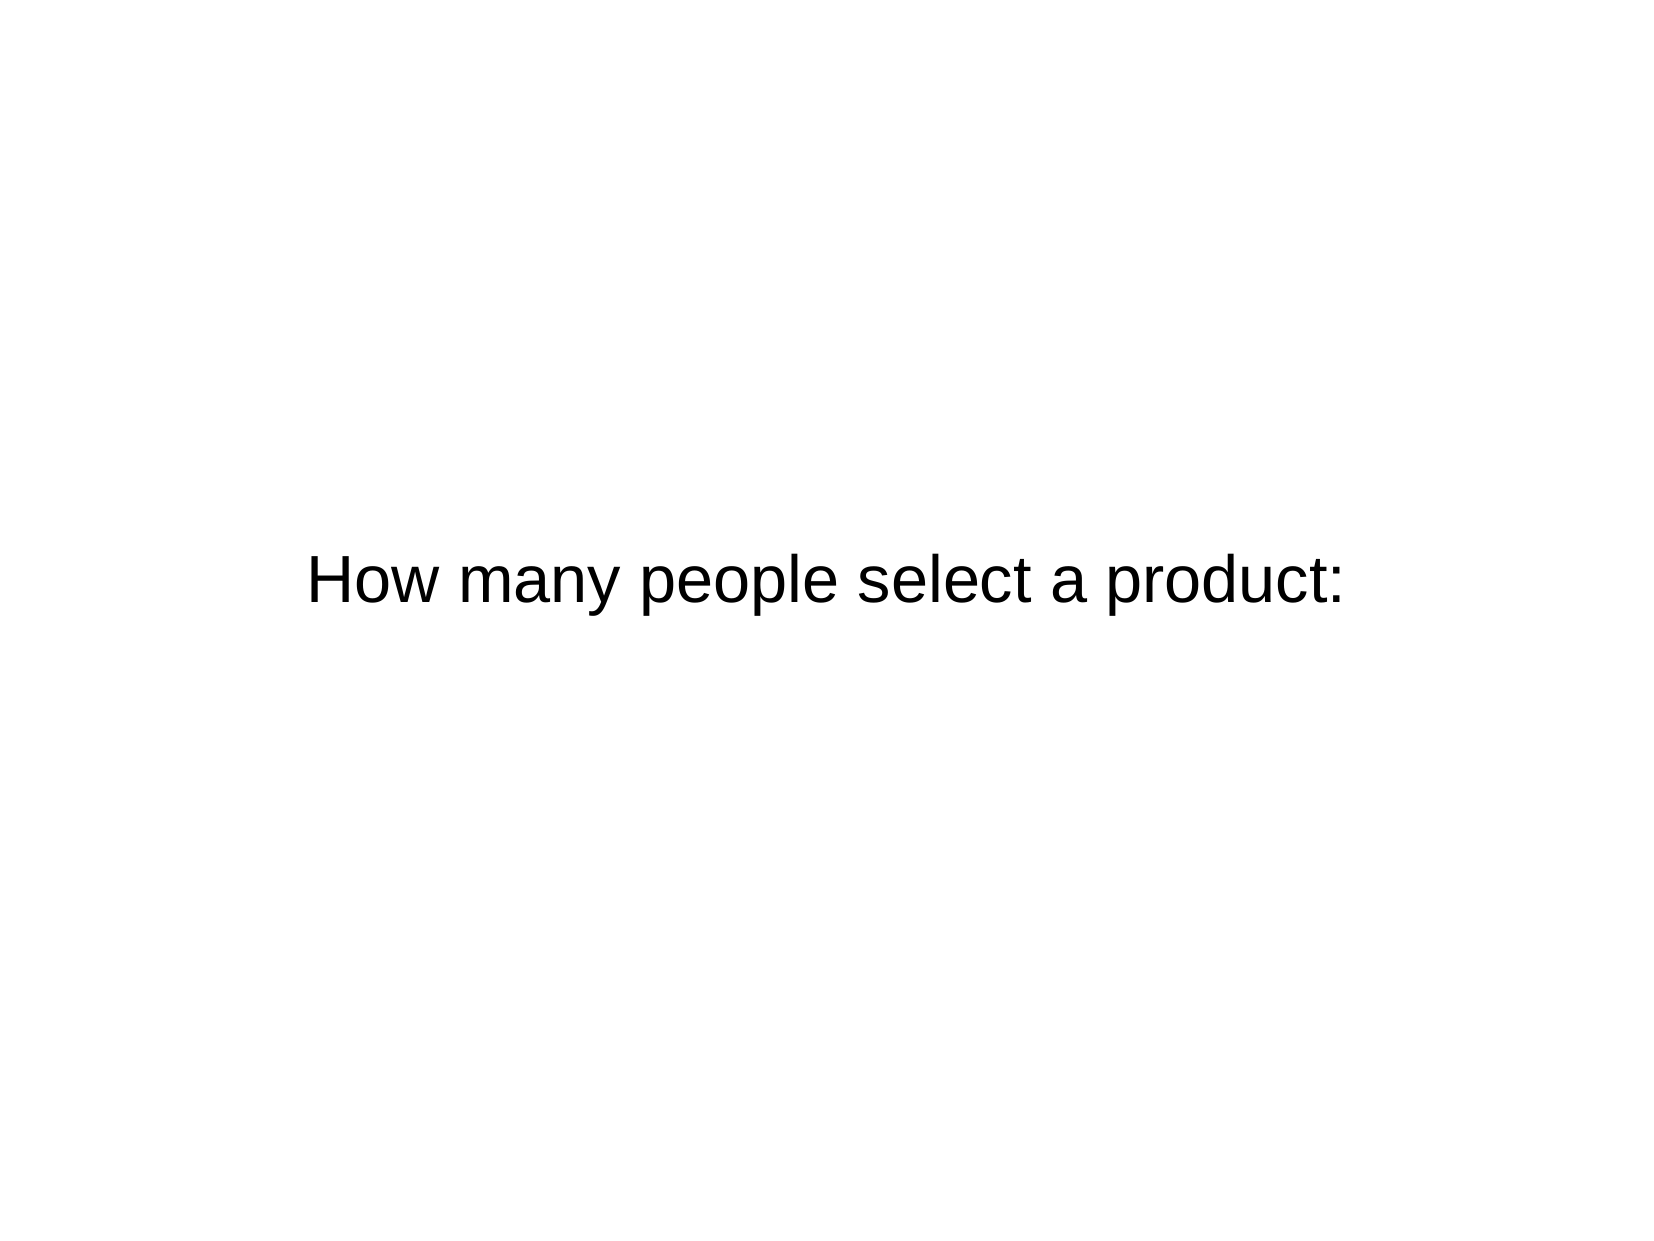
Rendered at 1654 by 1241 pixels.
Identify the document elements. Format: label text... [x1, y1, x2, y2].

subtitle How many people select a product: [82, 49, 1571, 1109]
